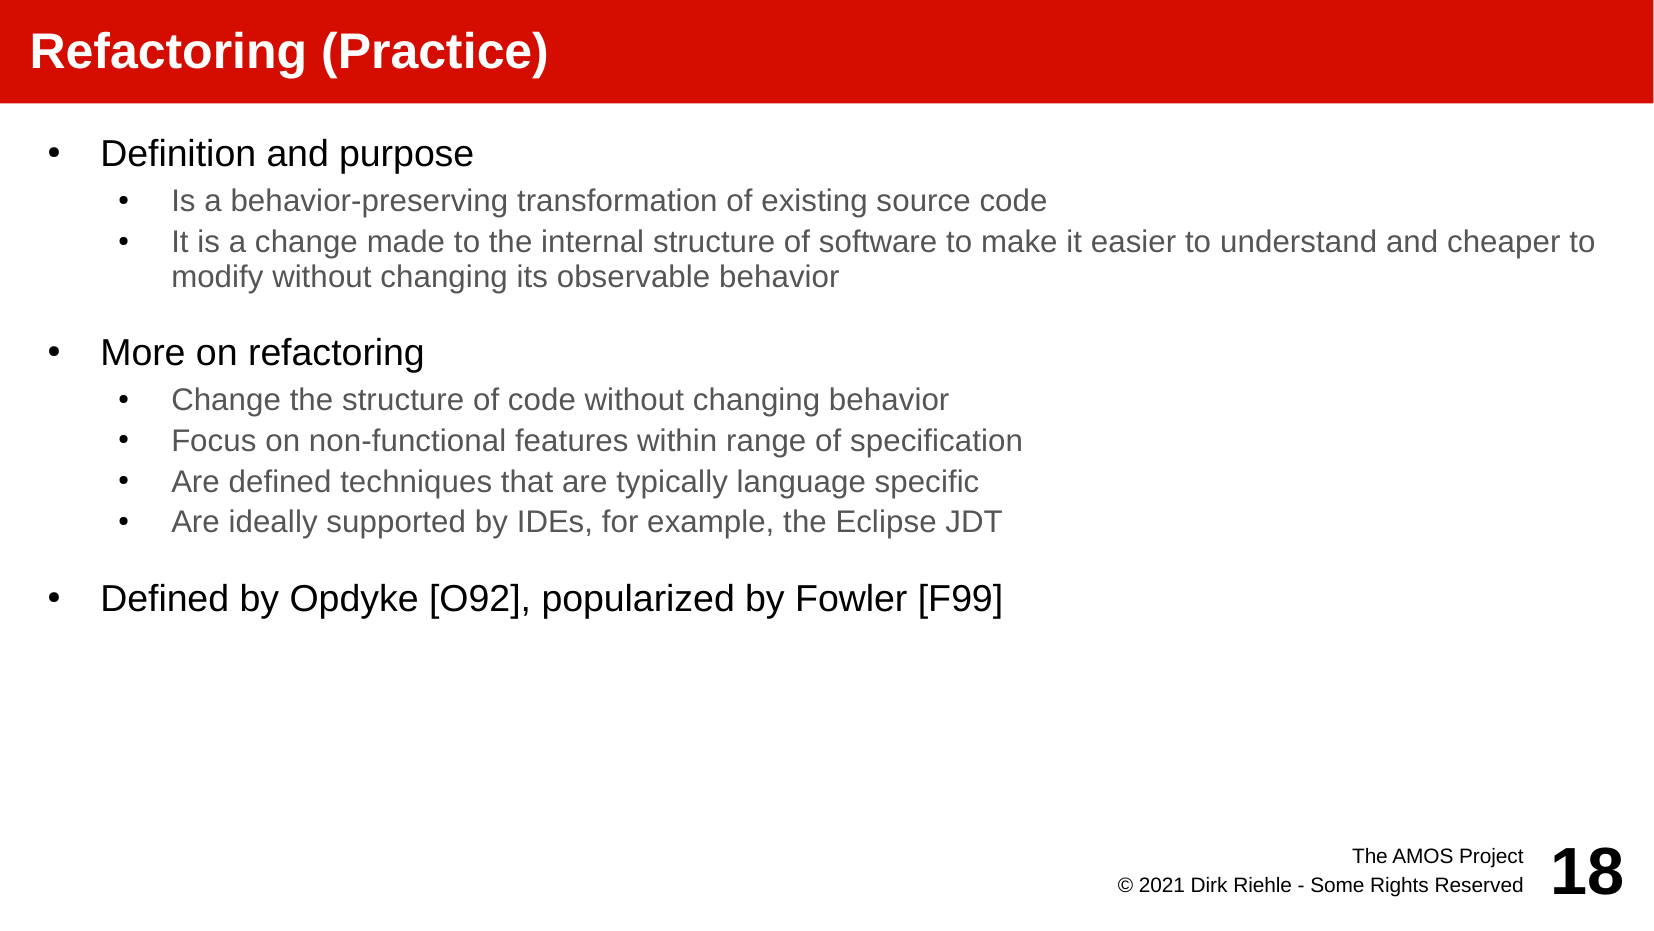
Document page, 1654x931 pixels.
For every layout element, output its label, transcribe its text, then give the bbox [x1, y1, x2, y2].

title Refactoring (Practice) [0, 0, 1654, 104]
list Definition and purpose Is a behavior-preserving transformation of existing source code It is a change made to the internal structure of software to make it easier to understand and cheaper to modify without changing its observable behavior More on refactoring Change the structure of code without changing behavior Focus on non-functional features within range of specification Are defined techniques that are typically language specific Are ideally supported by IDEs, for example, the Eclipse JDT Defined by Opdyke [O92], popularized by Fowler [F99] [29, 132, 1625, 813]
